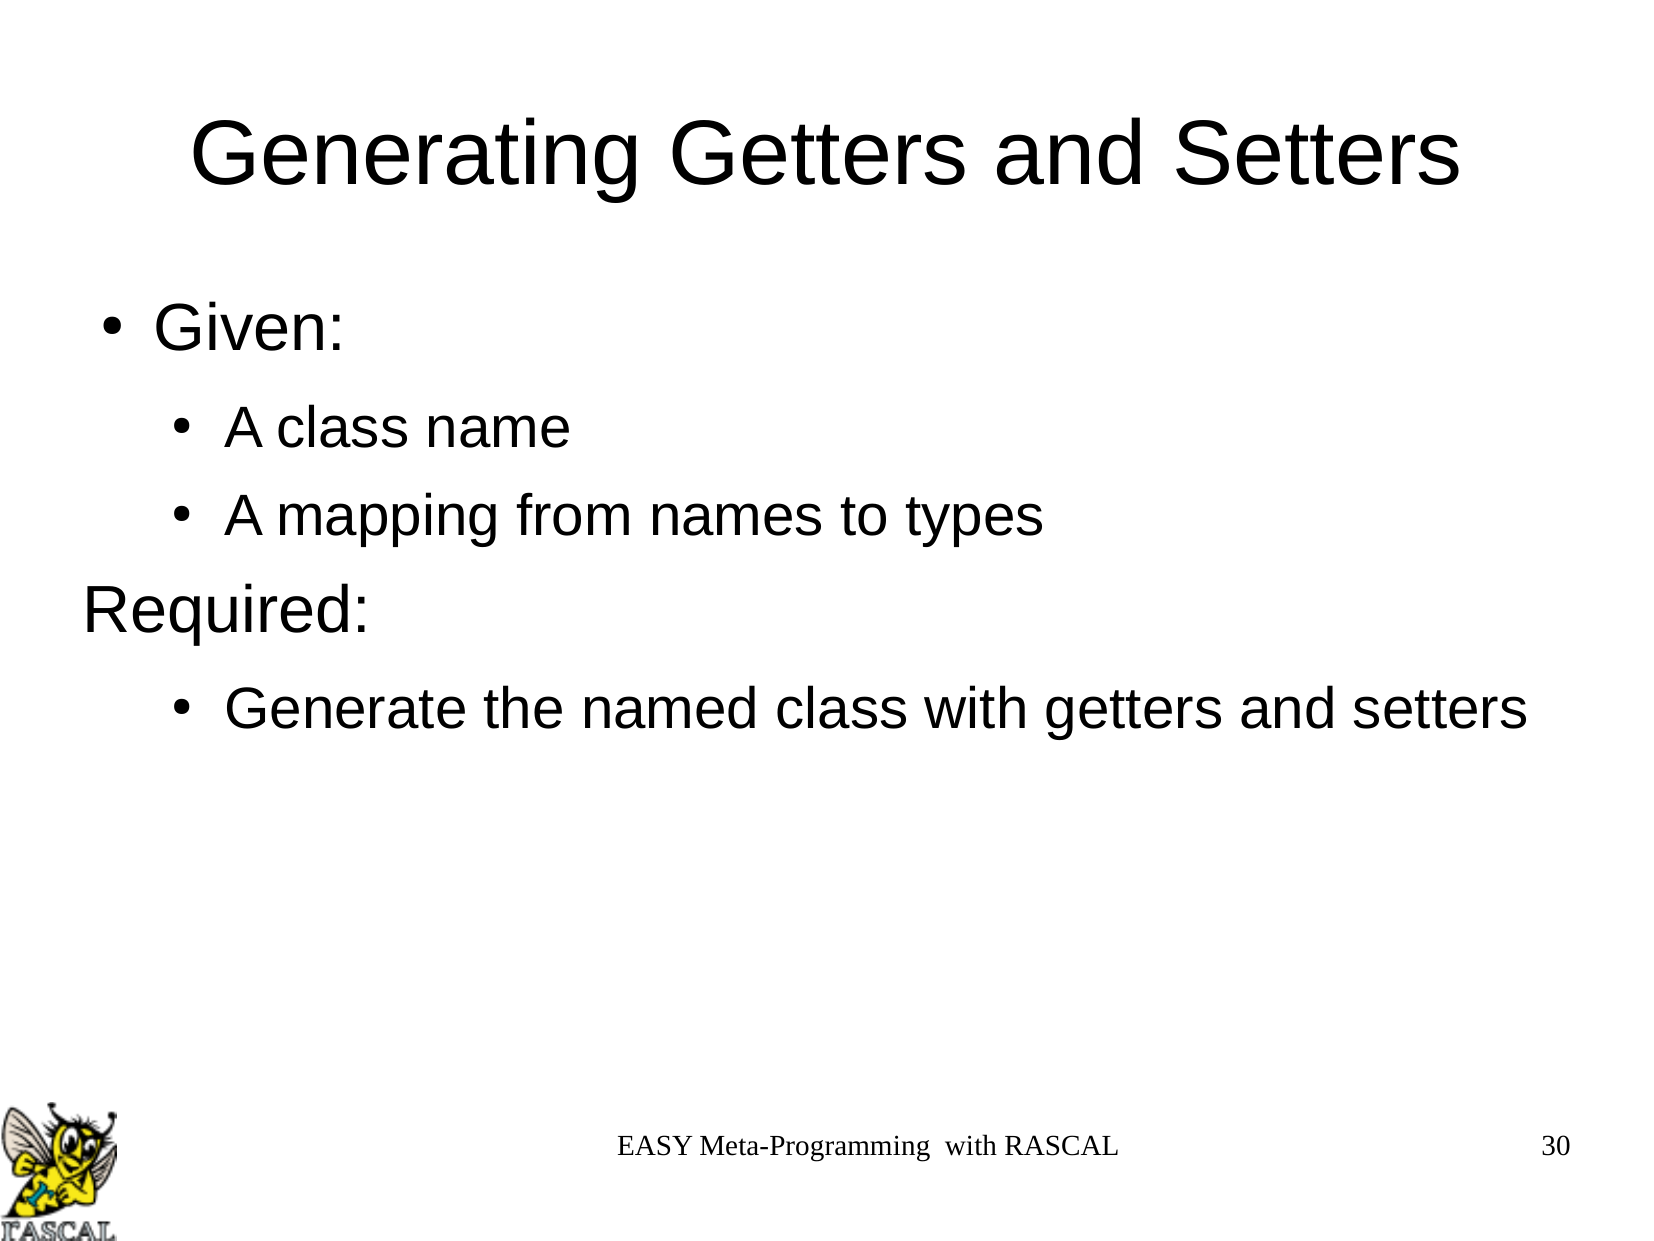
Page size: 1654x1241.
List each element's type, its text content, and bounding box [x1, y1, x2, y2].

title Generating Getters and Setters [82, 49, 1571, 257]
picture [0, 1102, 117, 1241]
list Given: A class name A mapping from names to types Required: Generate the named class with getters and setters [82, 290, 1571, 1109]
